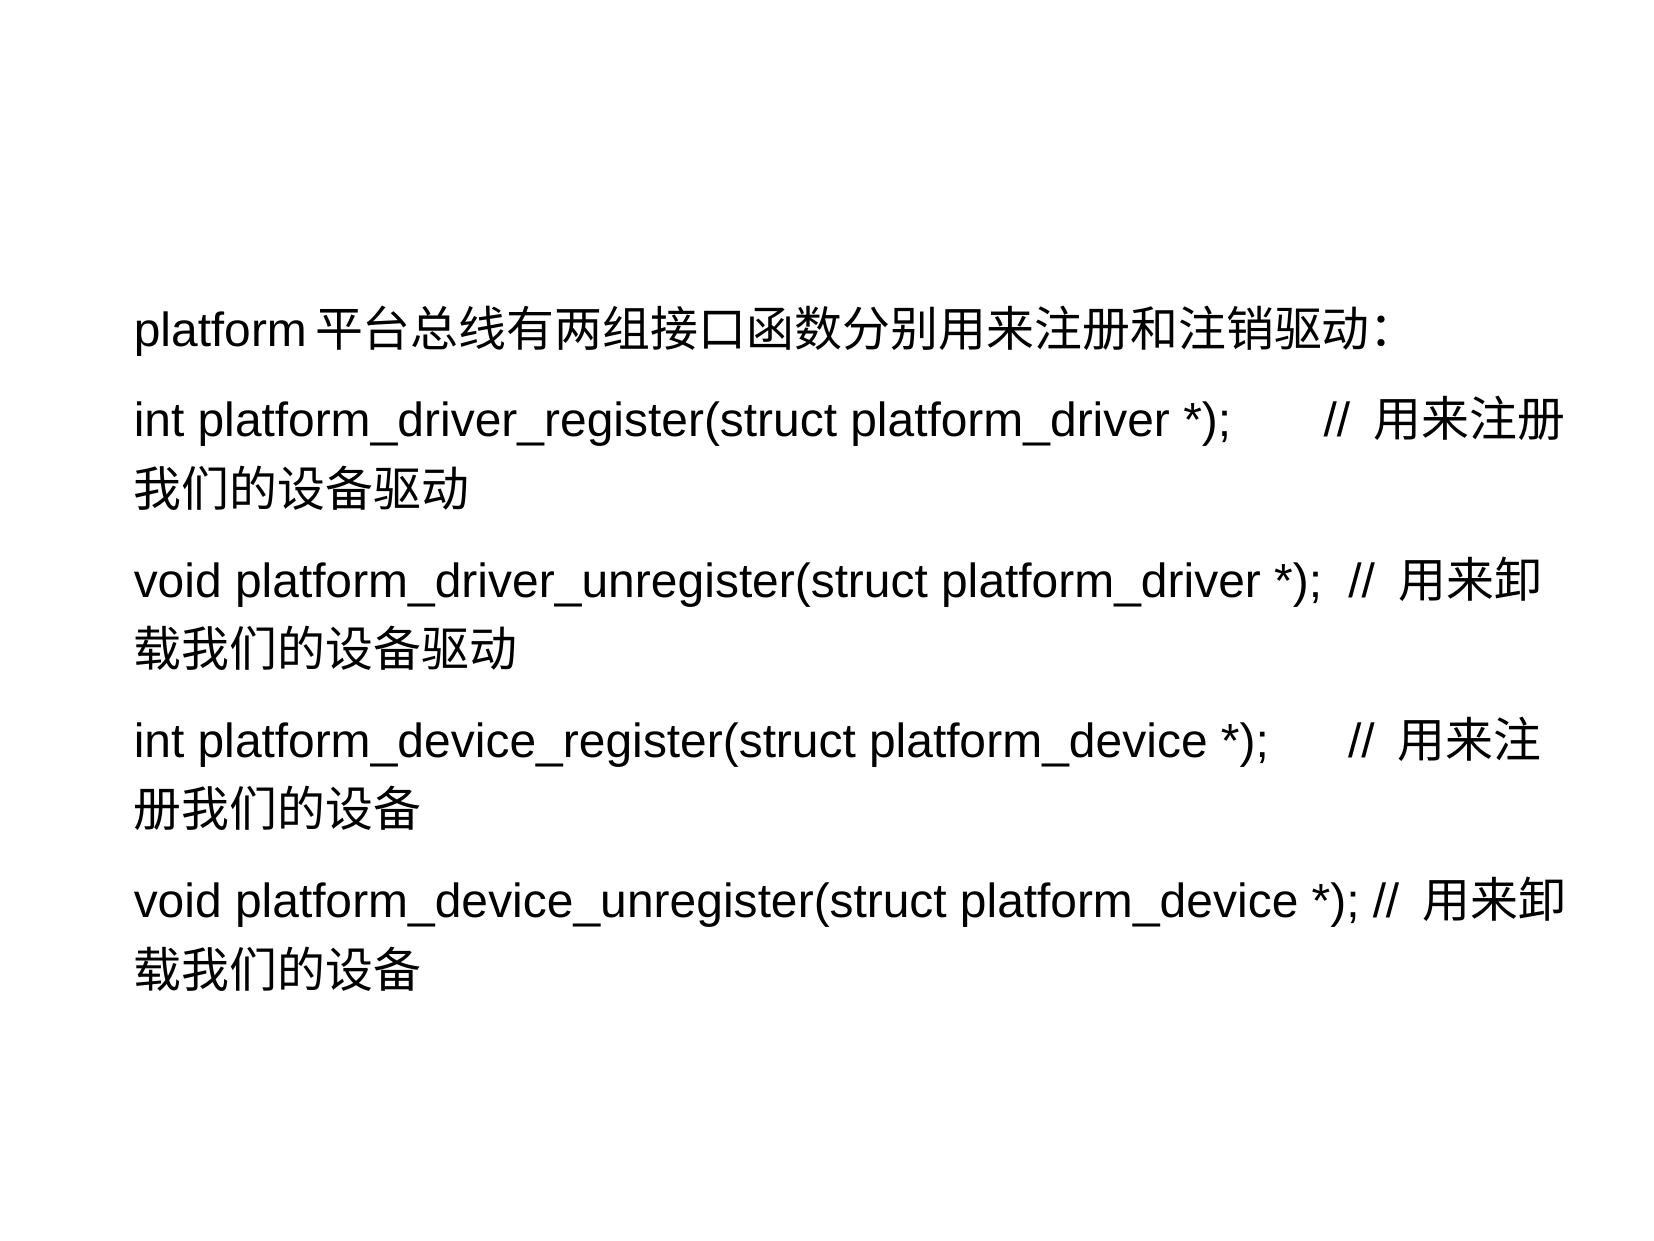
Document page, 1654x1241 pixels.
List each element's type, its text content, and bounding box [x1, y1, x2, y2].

list platform平台总线有两组接口函数分别用来注册和注销驱动： int platform_driver_register(struct platform_driver *); // 用来注册我们的设备驱动 void platform_driver_unregister(struct platform_driver *); // 用来卸载我们的设备驱动 int platform_device_register(struct platform_device *); // 用来注册我们的设备 void platform_device_unregister(struct platform_device *); // 用来卸载我们的设备 [82, 290, 1571, 1010]
